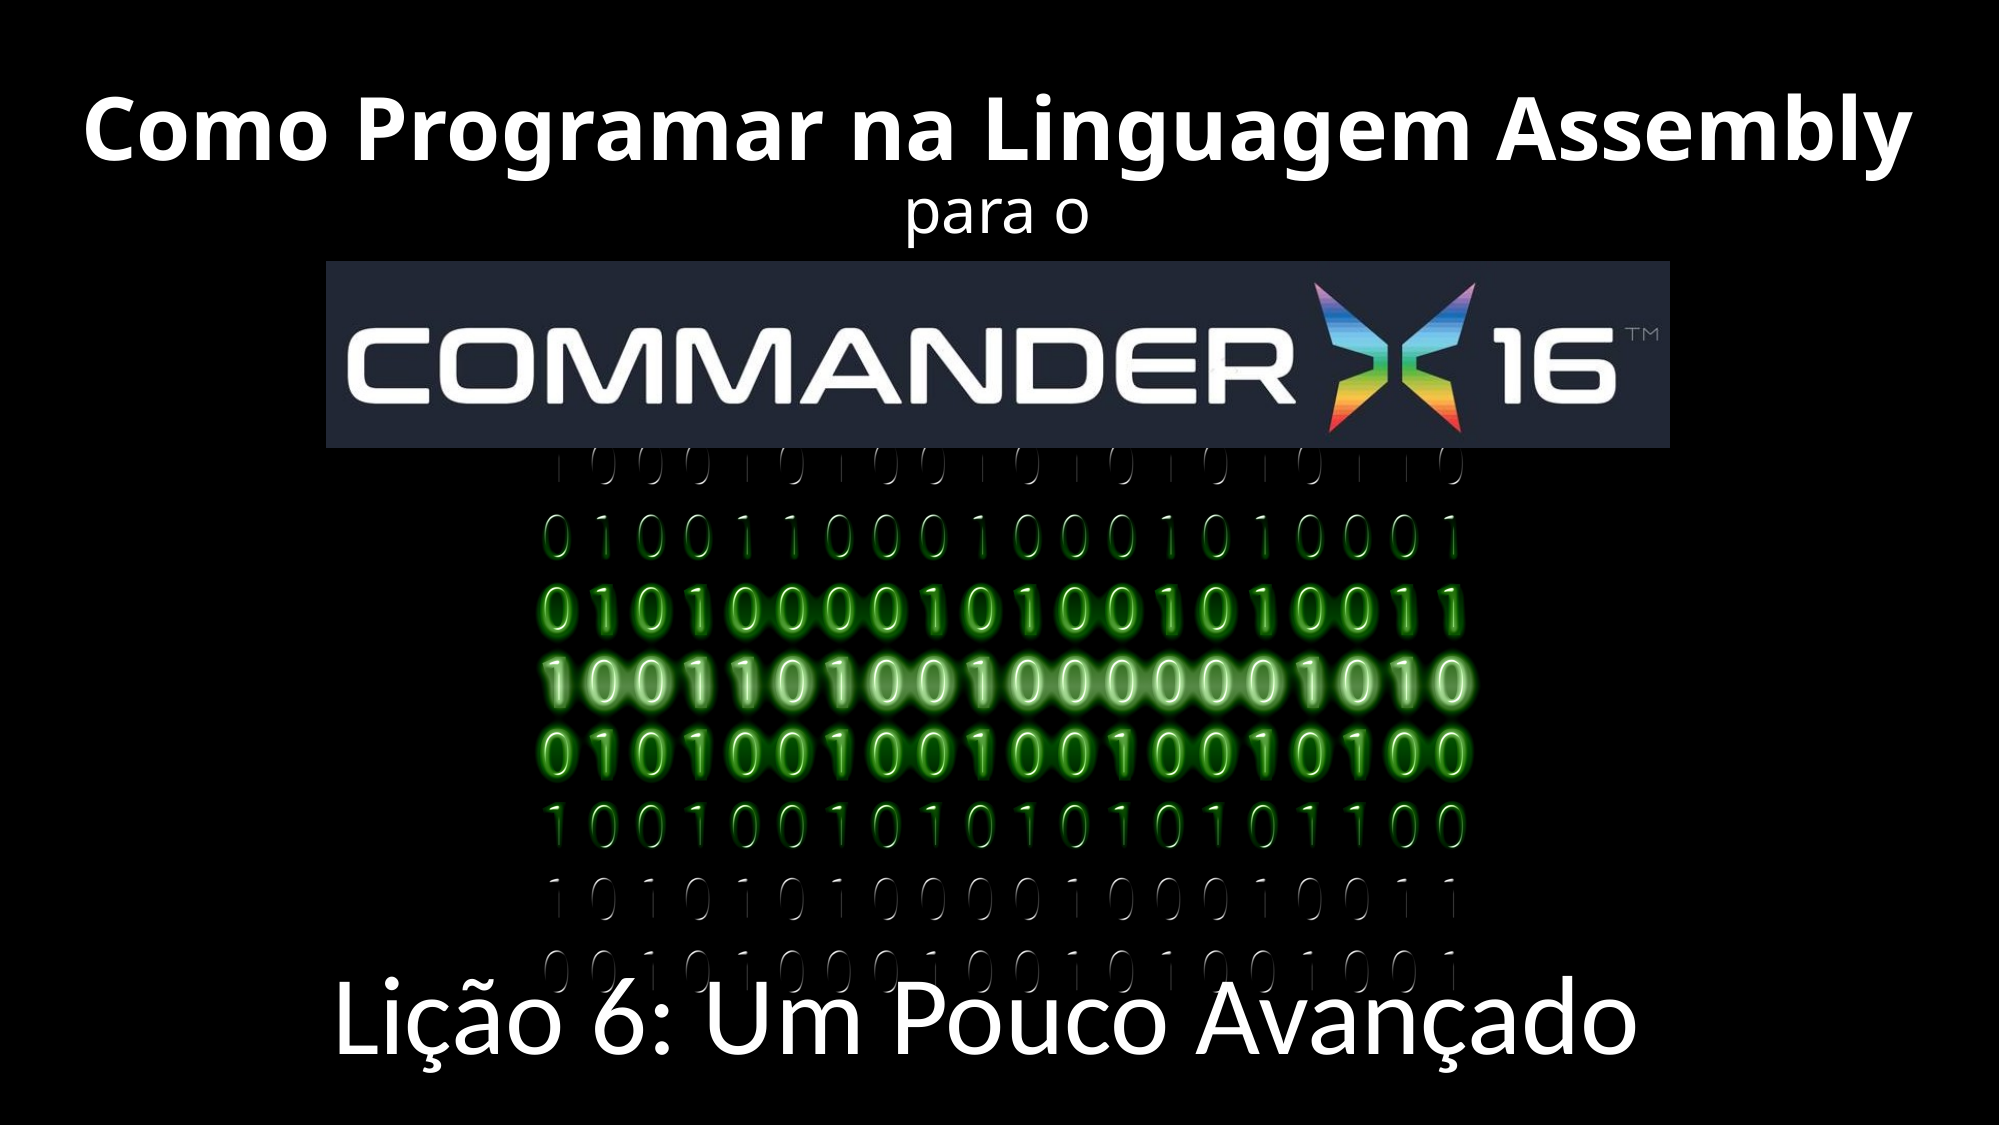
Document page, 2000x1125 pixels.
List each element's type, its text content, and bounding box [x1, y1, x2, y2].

title Como Programar na Linguagem Assembly para o [60, 22, 1935, 255]
picture [326, 261, 1670, 949]
subtitle Lição 6: Um Pouco Avançado [48, 949, 1924, 1076]
